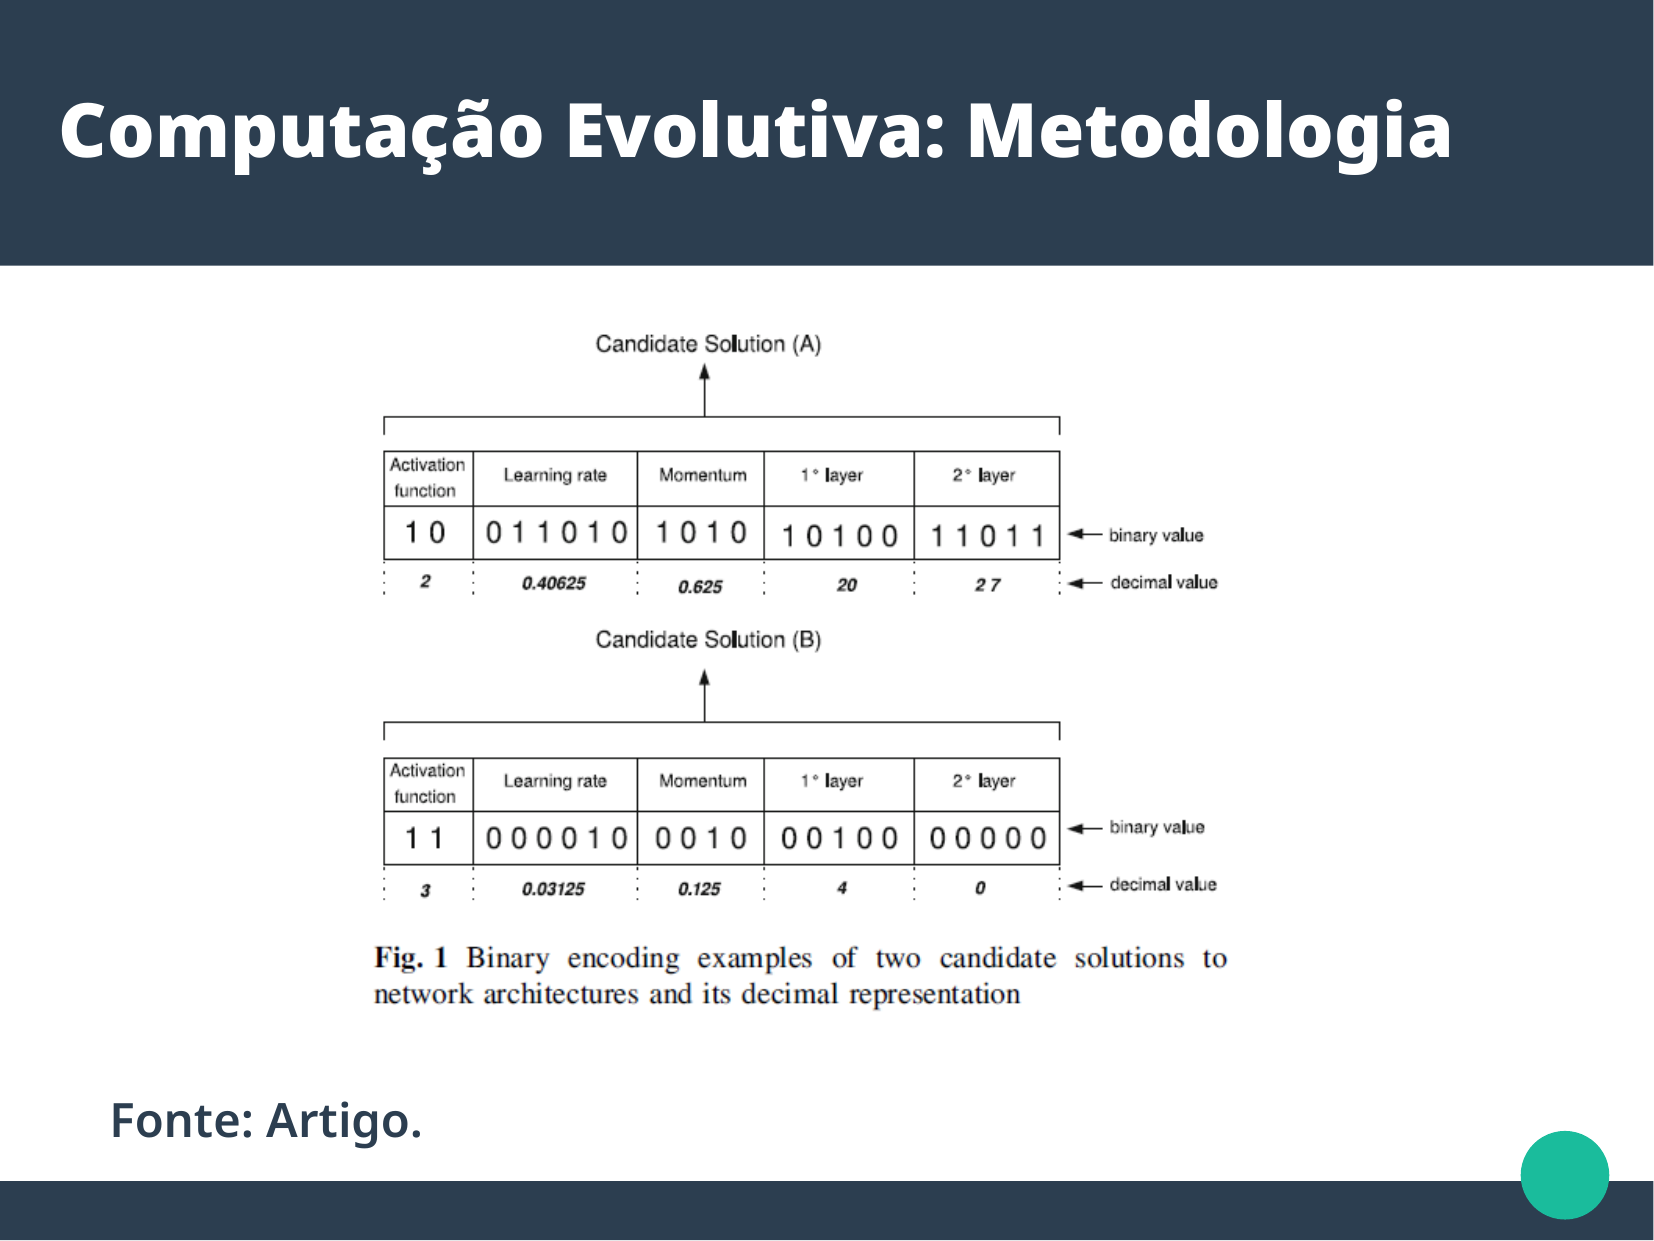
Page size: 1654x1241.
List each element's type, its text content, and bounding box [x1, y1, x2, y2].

list Fonte: Artigo. [59, 1086, 1595, 1152]
picture [332, 299, 1239, 1027]
title Computação Evolutiva: Metodologia [59, 49, 1595, 207]
